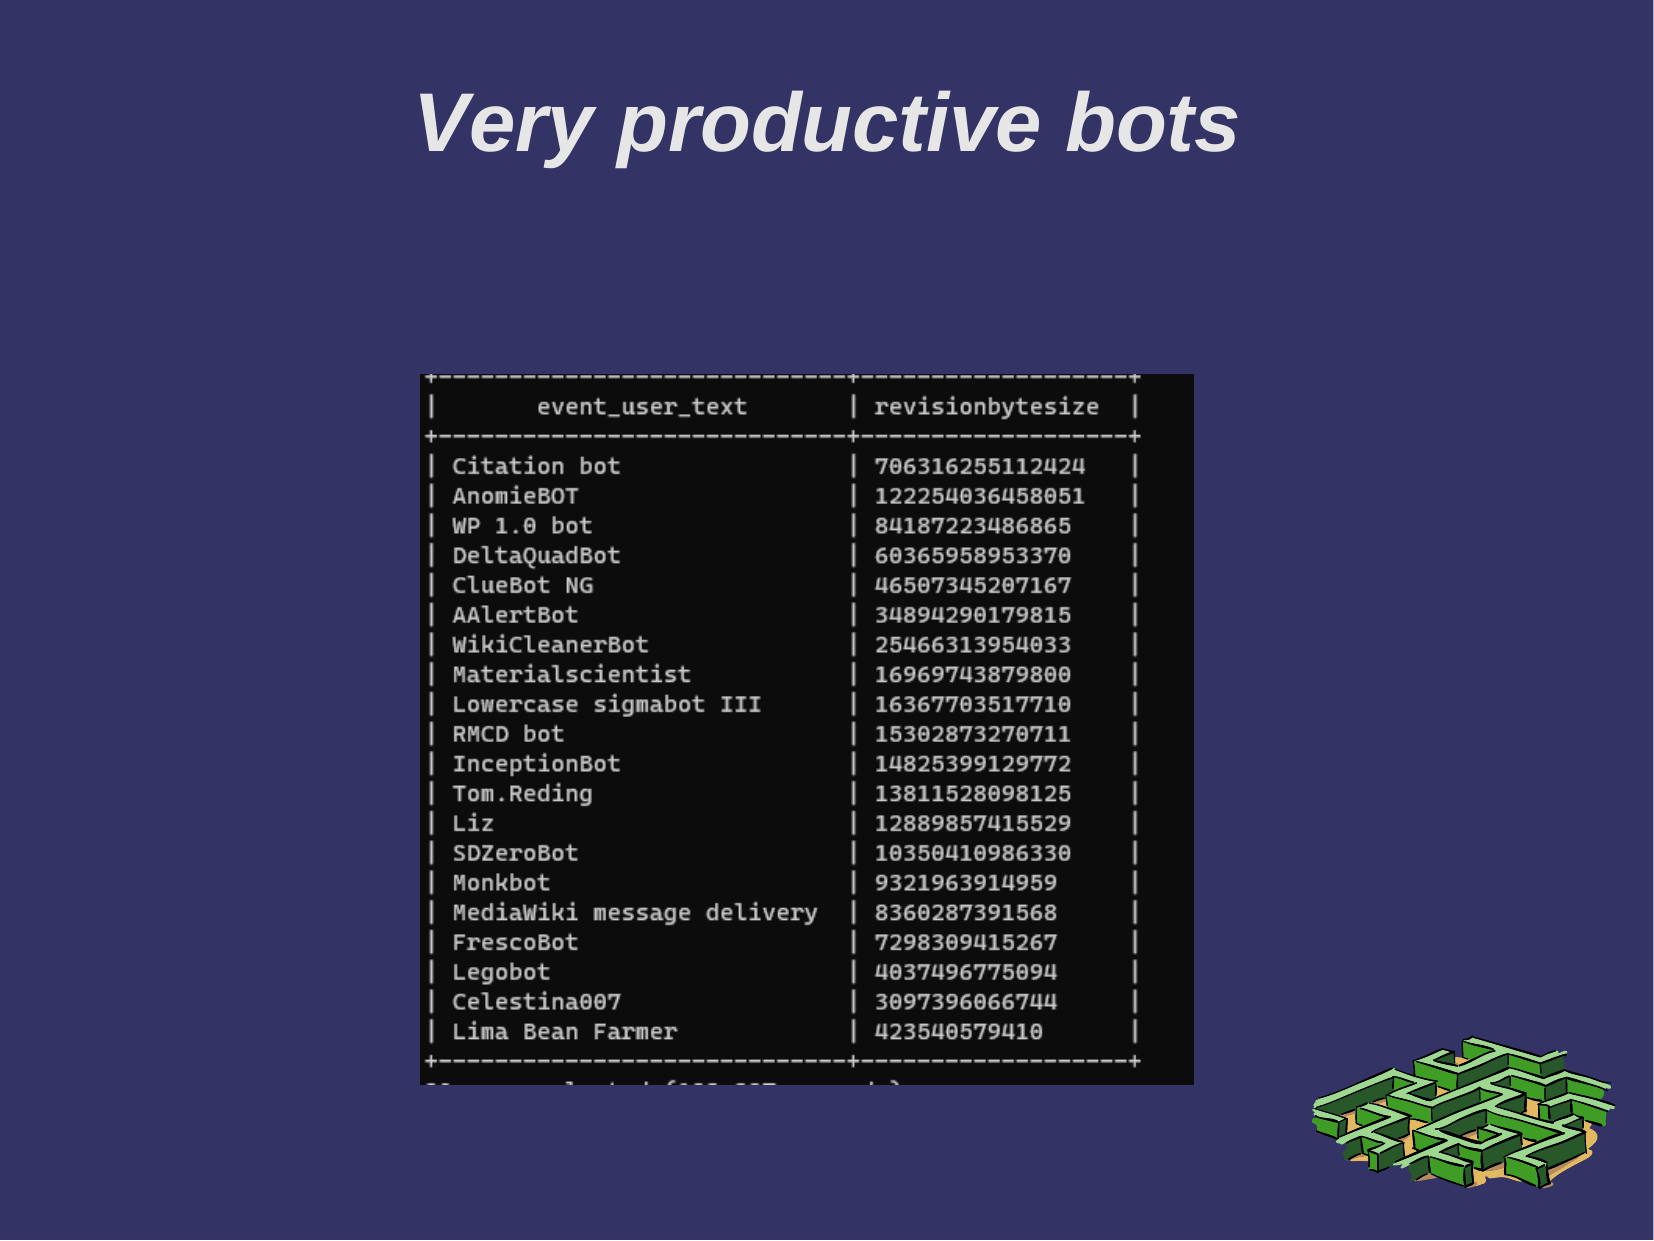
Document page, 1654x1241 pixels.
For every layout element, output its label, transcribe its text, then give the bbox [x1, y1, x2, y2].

title Very productive bots [121, 19, 1534, 227]
picture [420, 374, 1194, 1085]
